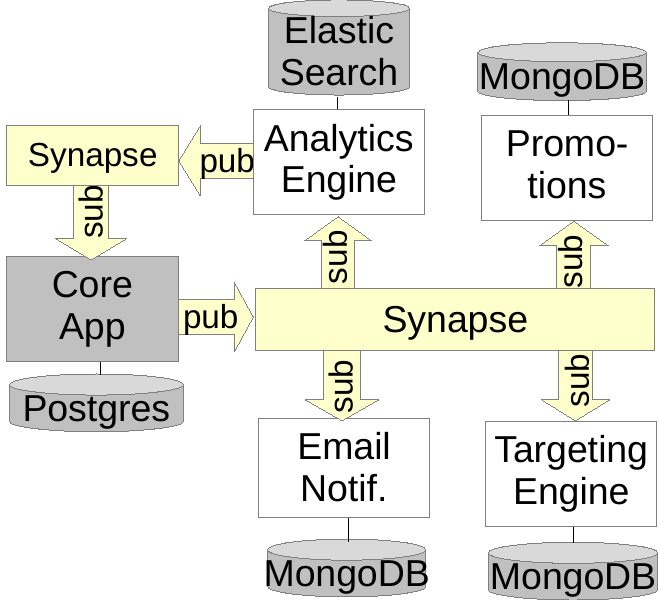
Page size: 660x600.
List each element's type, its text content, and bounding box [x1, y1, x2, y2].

text_box Elastic Search [268, 9, 410, 96]
text_box Email Notif. [258, 418, 430, 518]
text_box [305, 399, 315, 406]
text_box sub [309, 215, 411, 288]
text_box sub [86, 189, 100, 198]
text_box Core App [6, 256, 179, 362]
text_box Synapse [255, 288, 655, 351]
text_box Targeting Engine [485, 421, 657, 527]
text_box pub [241, 156, 250, 170]
text_box MongoDB [267, 551, 426, 597]
text_box pub [179, 125, 253, 196]
text_box MongoDB [611, 566, 626, 586]
text_box pub [178, 282, 254, 352]
text_box sub [315, 351, 413, 445]
text_box [541, 399, 551, 406]
text_box Analytics Engine [253, 109, 425, 215]
text_box MongoDB [477, 53, 647, 101]
text_box sub [551, 351, 650, 440]
text_box Postgres [9, 386, 184, 432]
text_box pub [204, 156, 213, 170]
text_box pub [188, 312, 197, 326]
text_box sub [55, 186, 127, 260]
text_box Synapse [6, 125, 179, 186]
text_box MongoDB [384, 563, 399, 583]
text_box sub [544, 220, 648, 288]
text_box MongoDB [488, 554, 658, 600]
text_box Promo- tions [481, 115, 653, 221]
